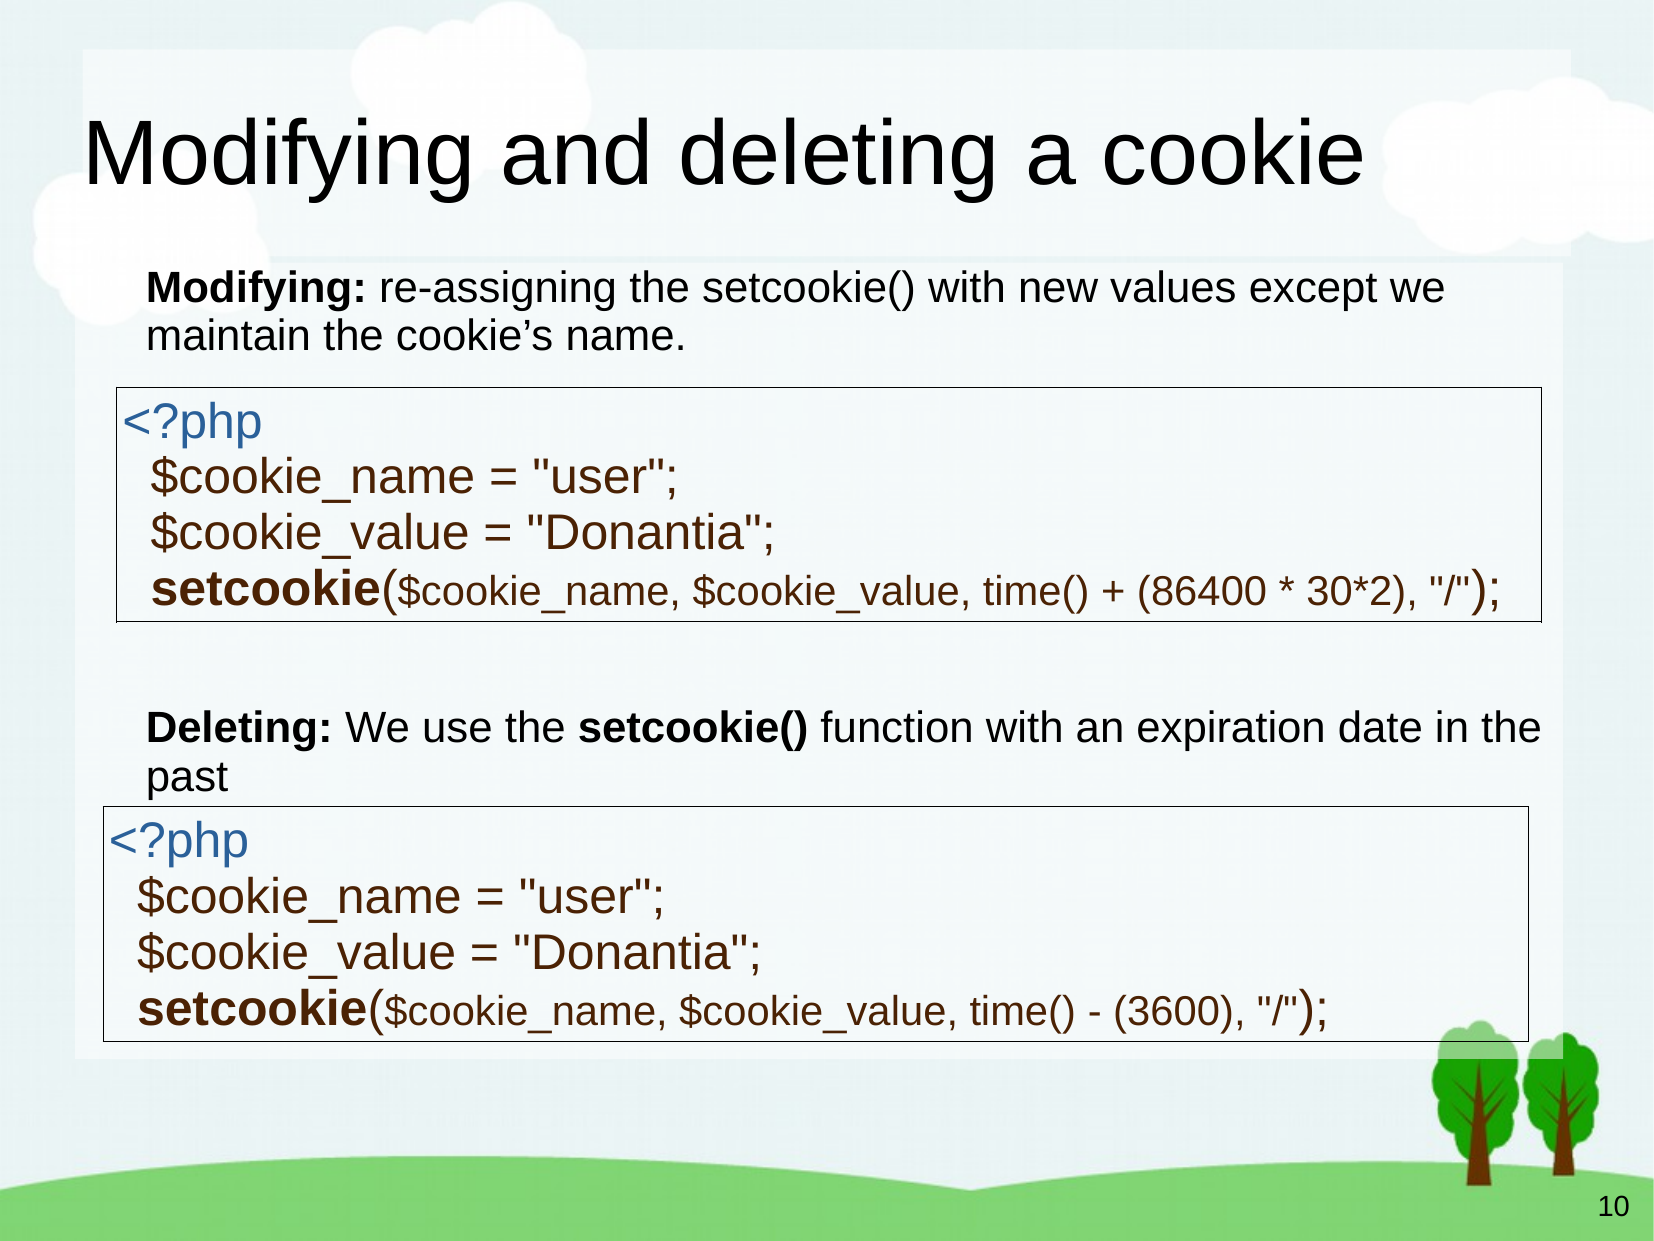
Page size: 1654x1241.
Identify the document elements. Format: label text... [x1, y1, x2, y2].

table_header <?php $cookie_name = "user"; $cookie_value = "Donantia"; setcookie($cookie_name, $cookie_value, time() - (3600), "/"); [104, 807, 1528, 1041]
picture [0, 0, 1654, 1241]
table_header <?php $cookie_name = "user"; $cookie_value = "Donantia"; setcookie($cookie_name, $cookie_value, time() + (86400 * 30*2), "/"); [117, 388, 1541, 621]
title Modifying and deleting a cookie [82, 49, 1571, 257]
list Modifying: re-assigning the setcookie() with new values except we maintain the cookie’s name. Deleting: We use the setcookie() function with an expiration date in the past [75, 262, 1564, 1059]
